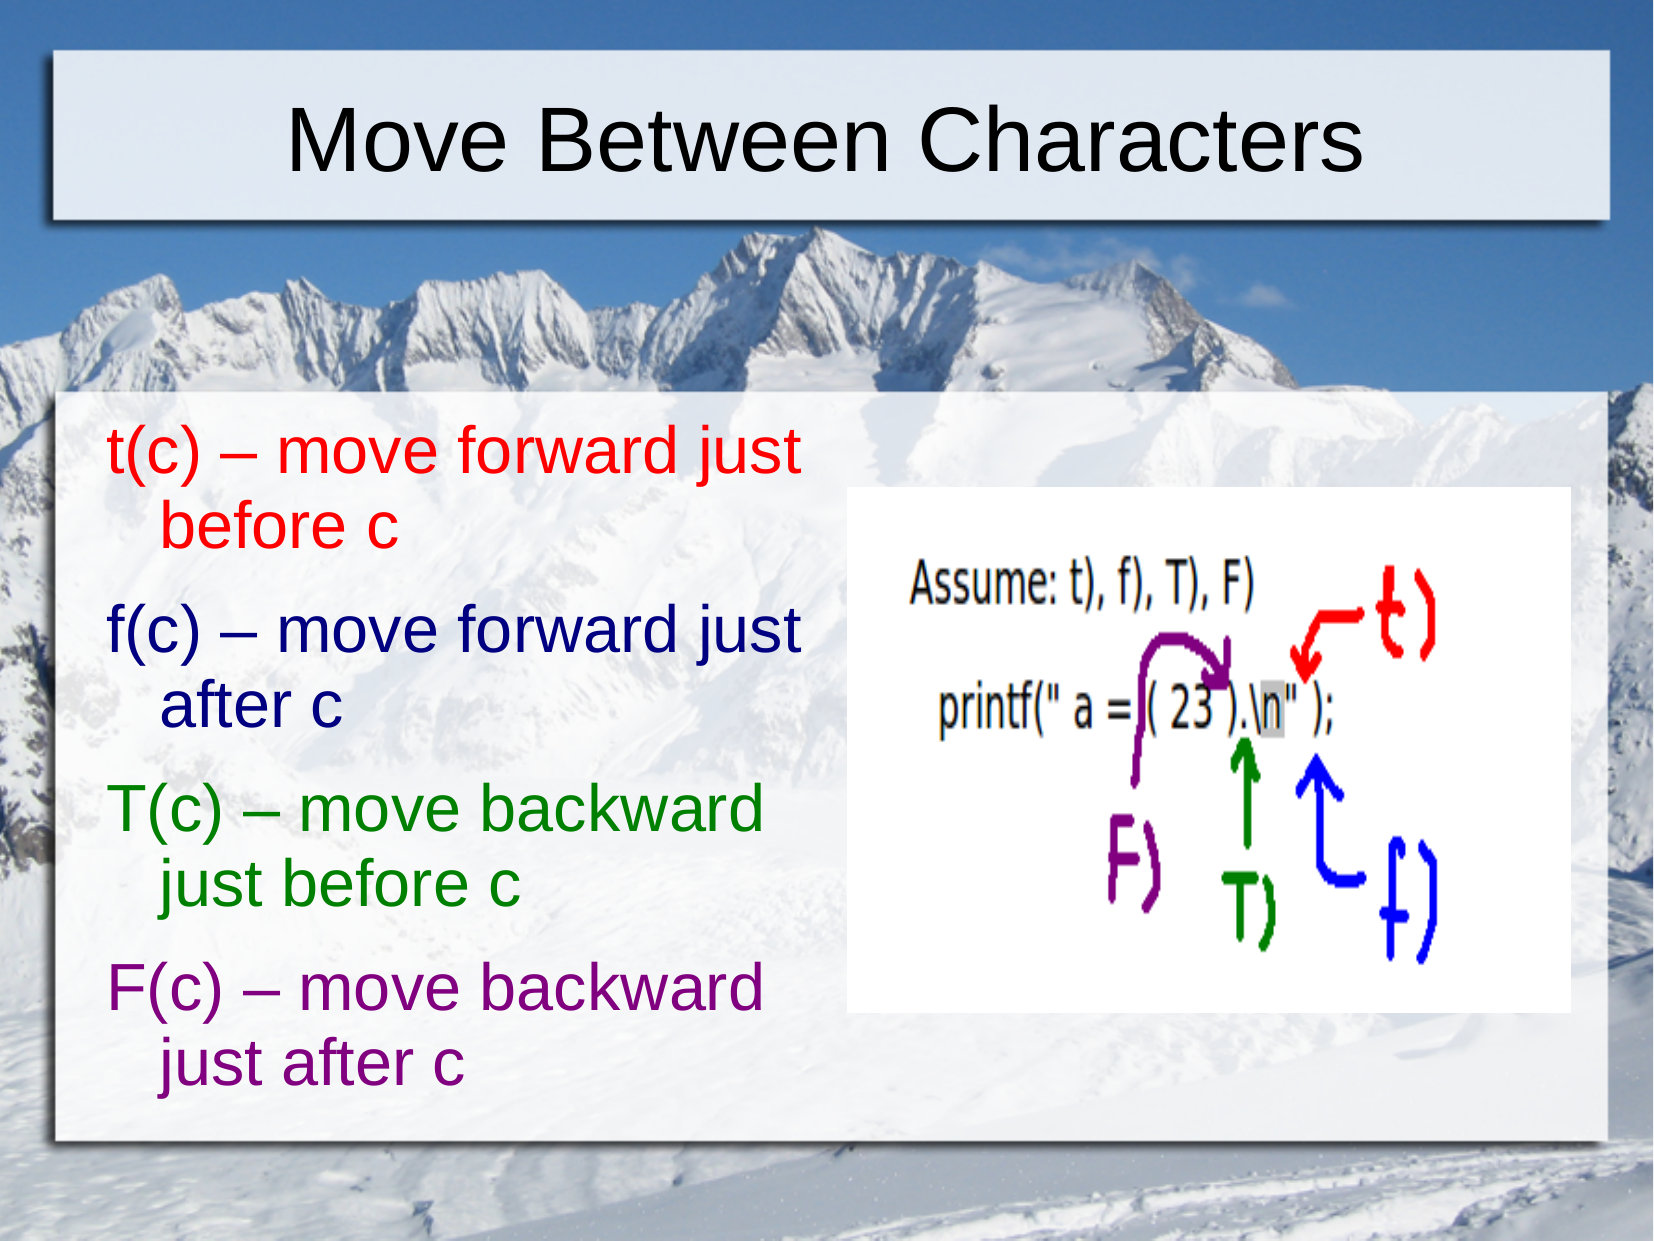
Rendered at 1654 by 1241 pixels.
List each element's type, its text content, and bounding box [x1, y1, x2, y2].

list t(c) – move forward just before c f(c) – move forward just after c T(c) – move backward just before c F(c) – move backward just after c [88, 413, 826, 1109]
title Move Between Characters [58, 36, 1594, 244]
picture [0, 0, 1654, 1241]
